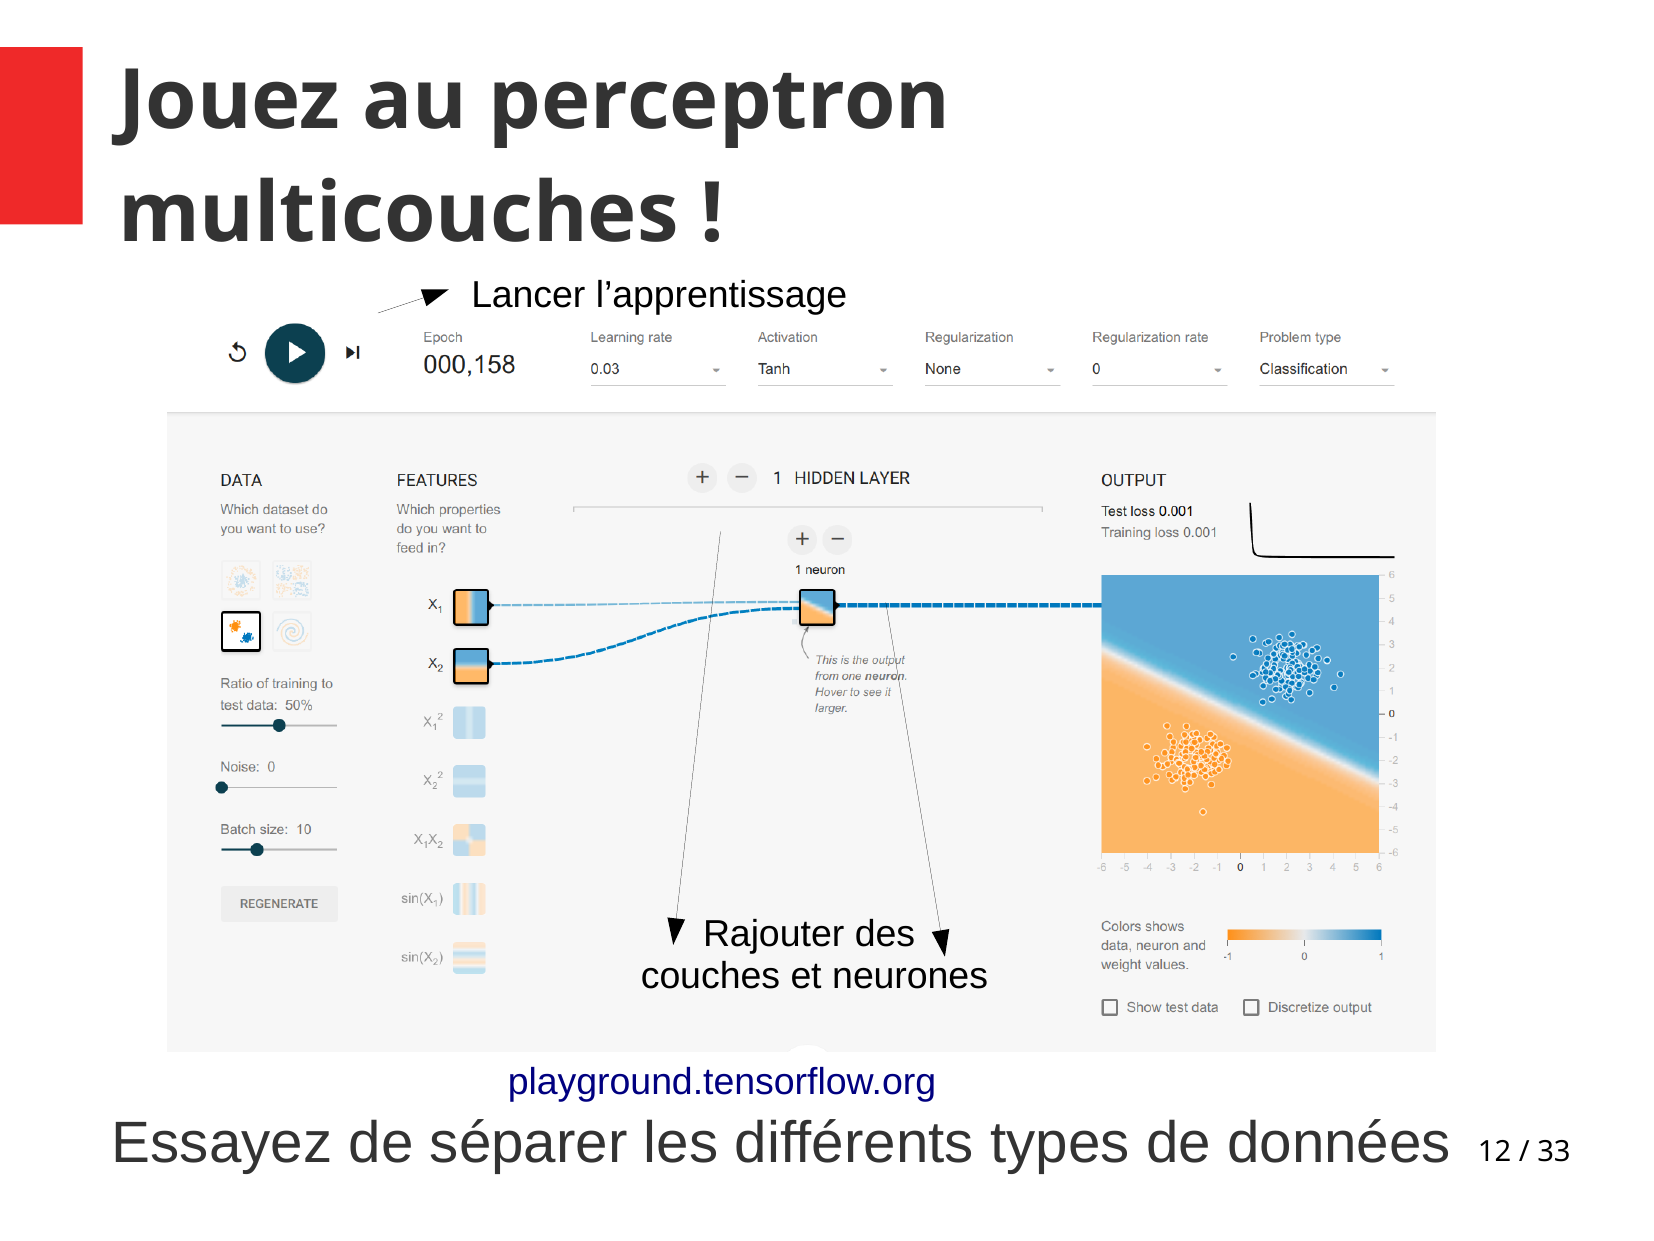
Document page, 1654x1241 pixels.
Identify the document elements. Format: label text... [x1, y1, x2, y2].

text_box playground.tensorflow.org [493, 1053, 951, 1111]
text_box Rajouter des couches et neurones [625, 905, 1003, 1004]
text_box Essayez de séparer les différents types de données [41, 1110, 1483, 1191]
title Jouez au perceptron multicouches ! [118, 49, 1571, 257]
text_box Lancer l’apprentissage [456, 265, 863, 323]
picture [167, 307, 1436, 1052]
